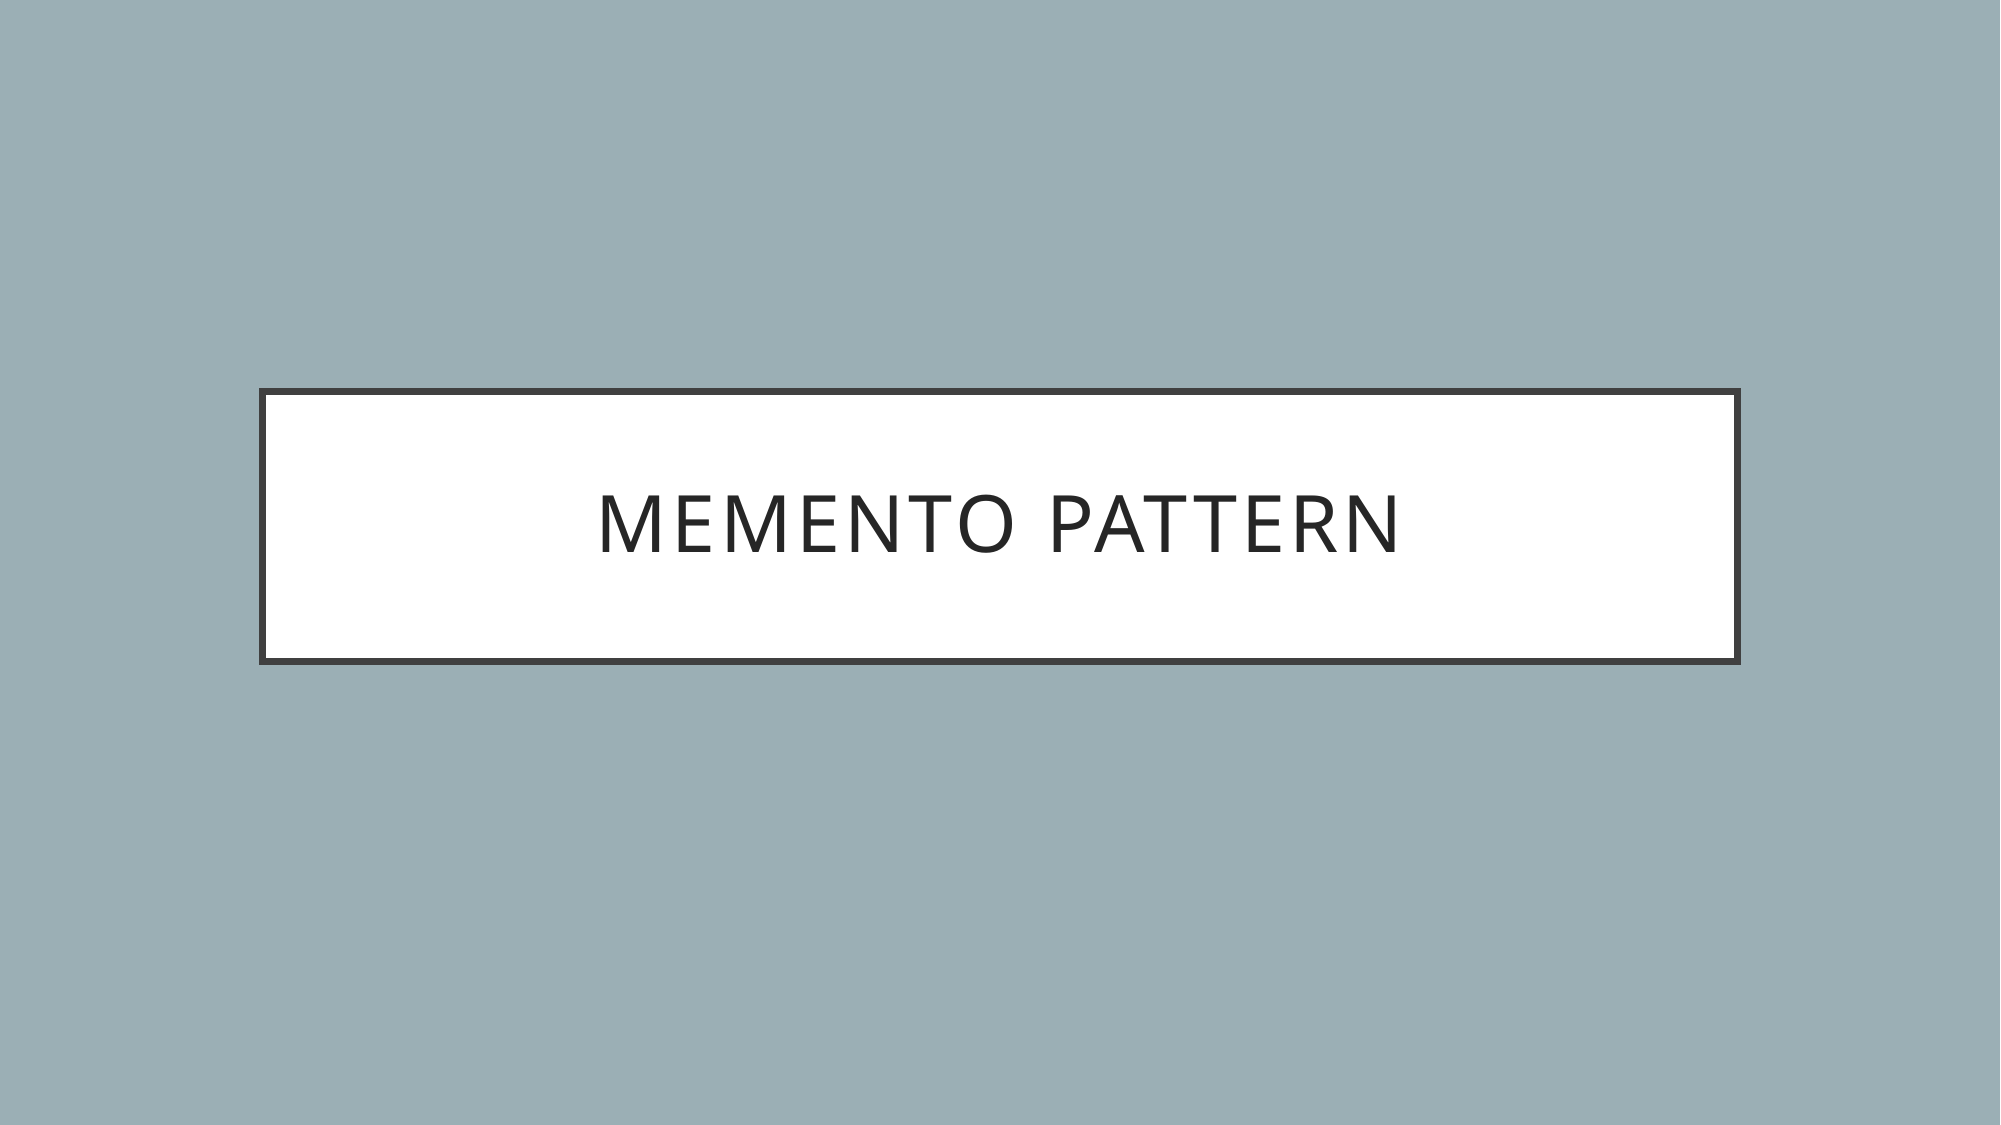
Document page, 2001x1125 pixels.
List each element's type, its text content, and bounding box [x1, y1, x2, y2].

title Memento pattern [262, 391, 1738, 662]
